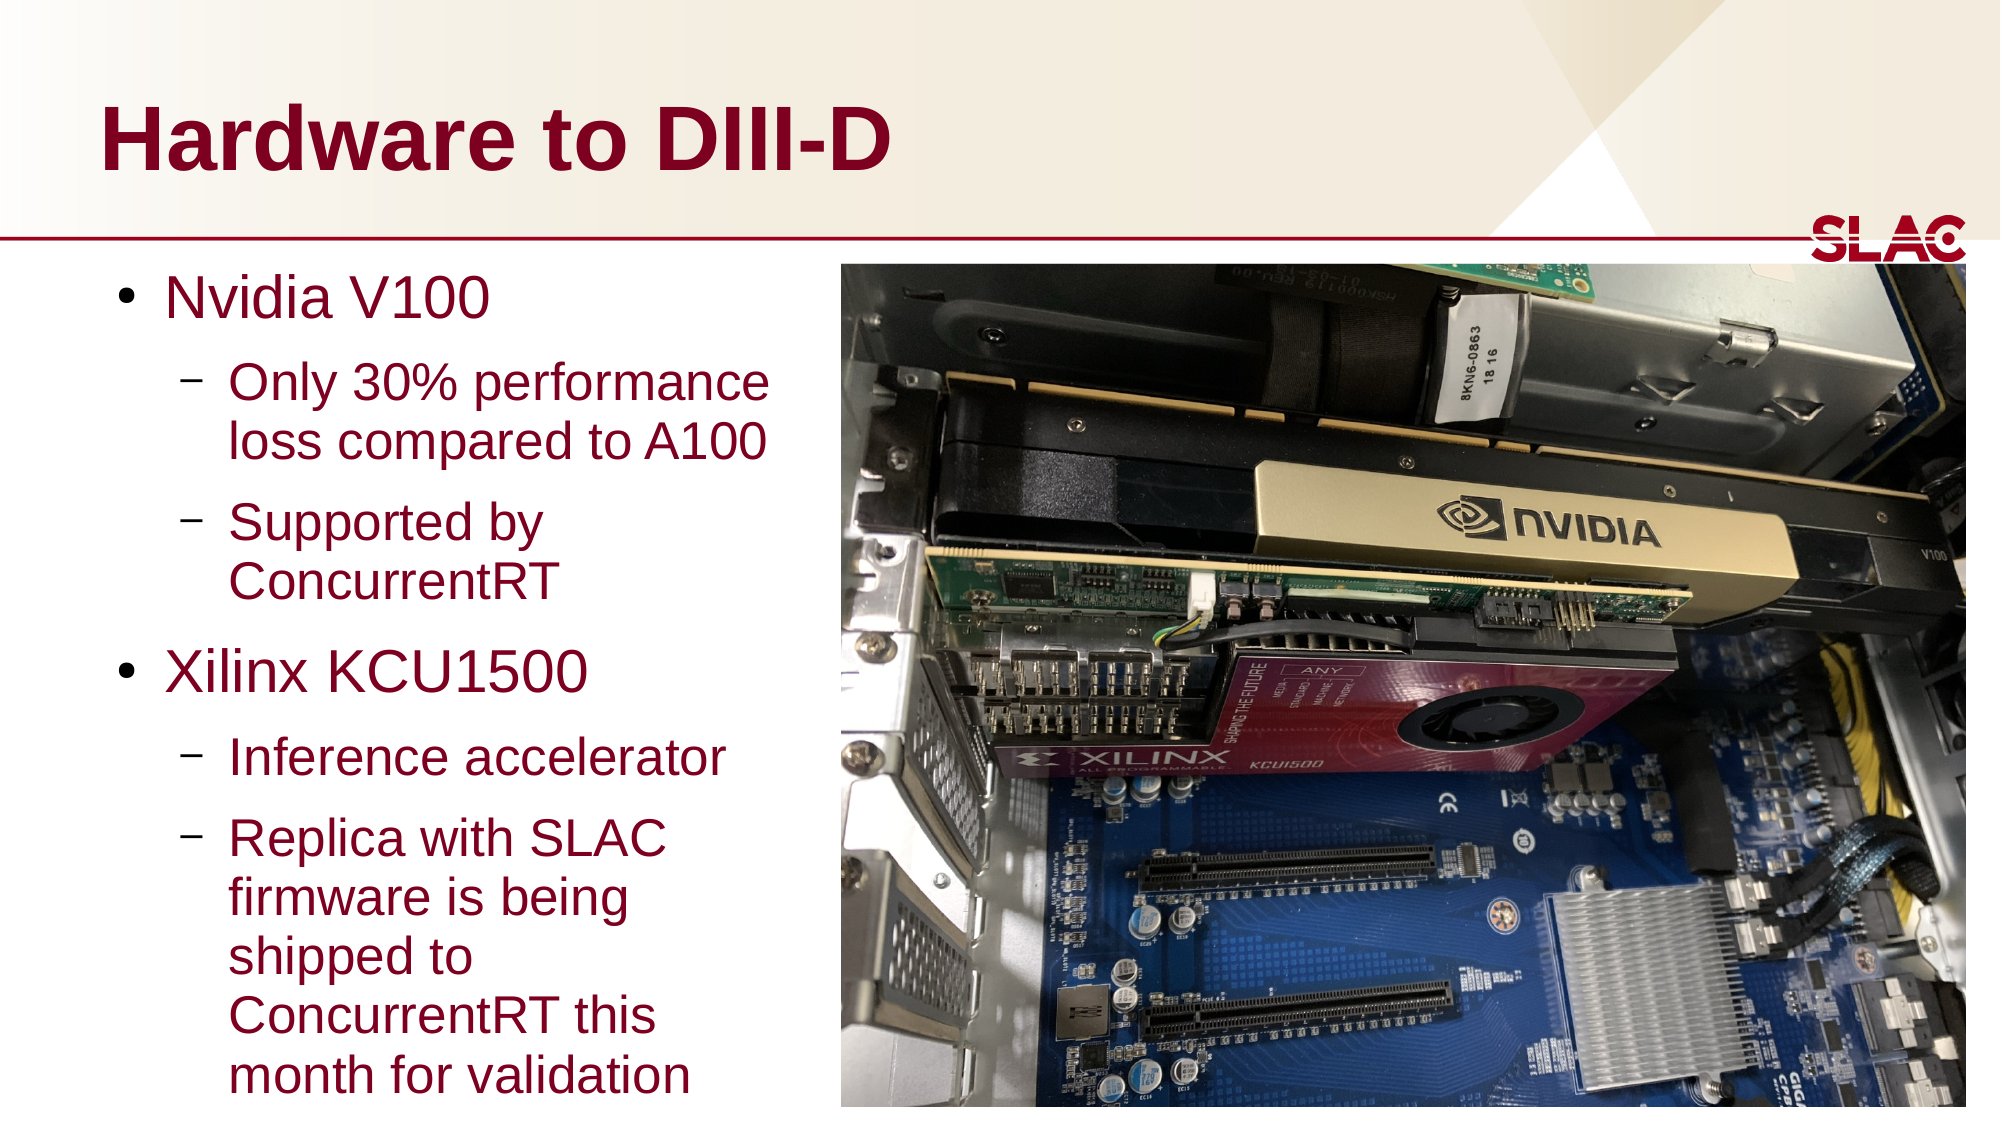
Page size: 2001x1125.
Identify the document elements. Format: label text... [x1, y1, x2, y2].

picture [0, 0, 2001, 262]
title Hardware to DIII-D [99, 44, 1900, 233]
picture [840, 263, 1966, 1107]
list Nvidia V100 Only 30% performance loss compared to A100 Supported by ConcurrentRT Xilinx KCU1500 Inference accelerator Replica with SLAC firmware is being shipped to ConcurrentRT this month for validation [99, 263, 811, 1111]
